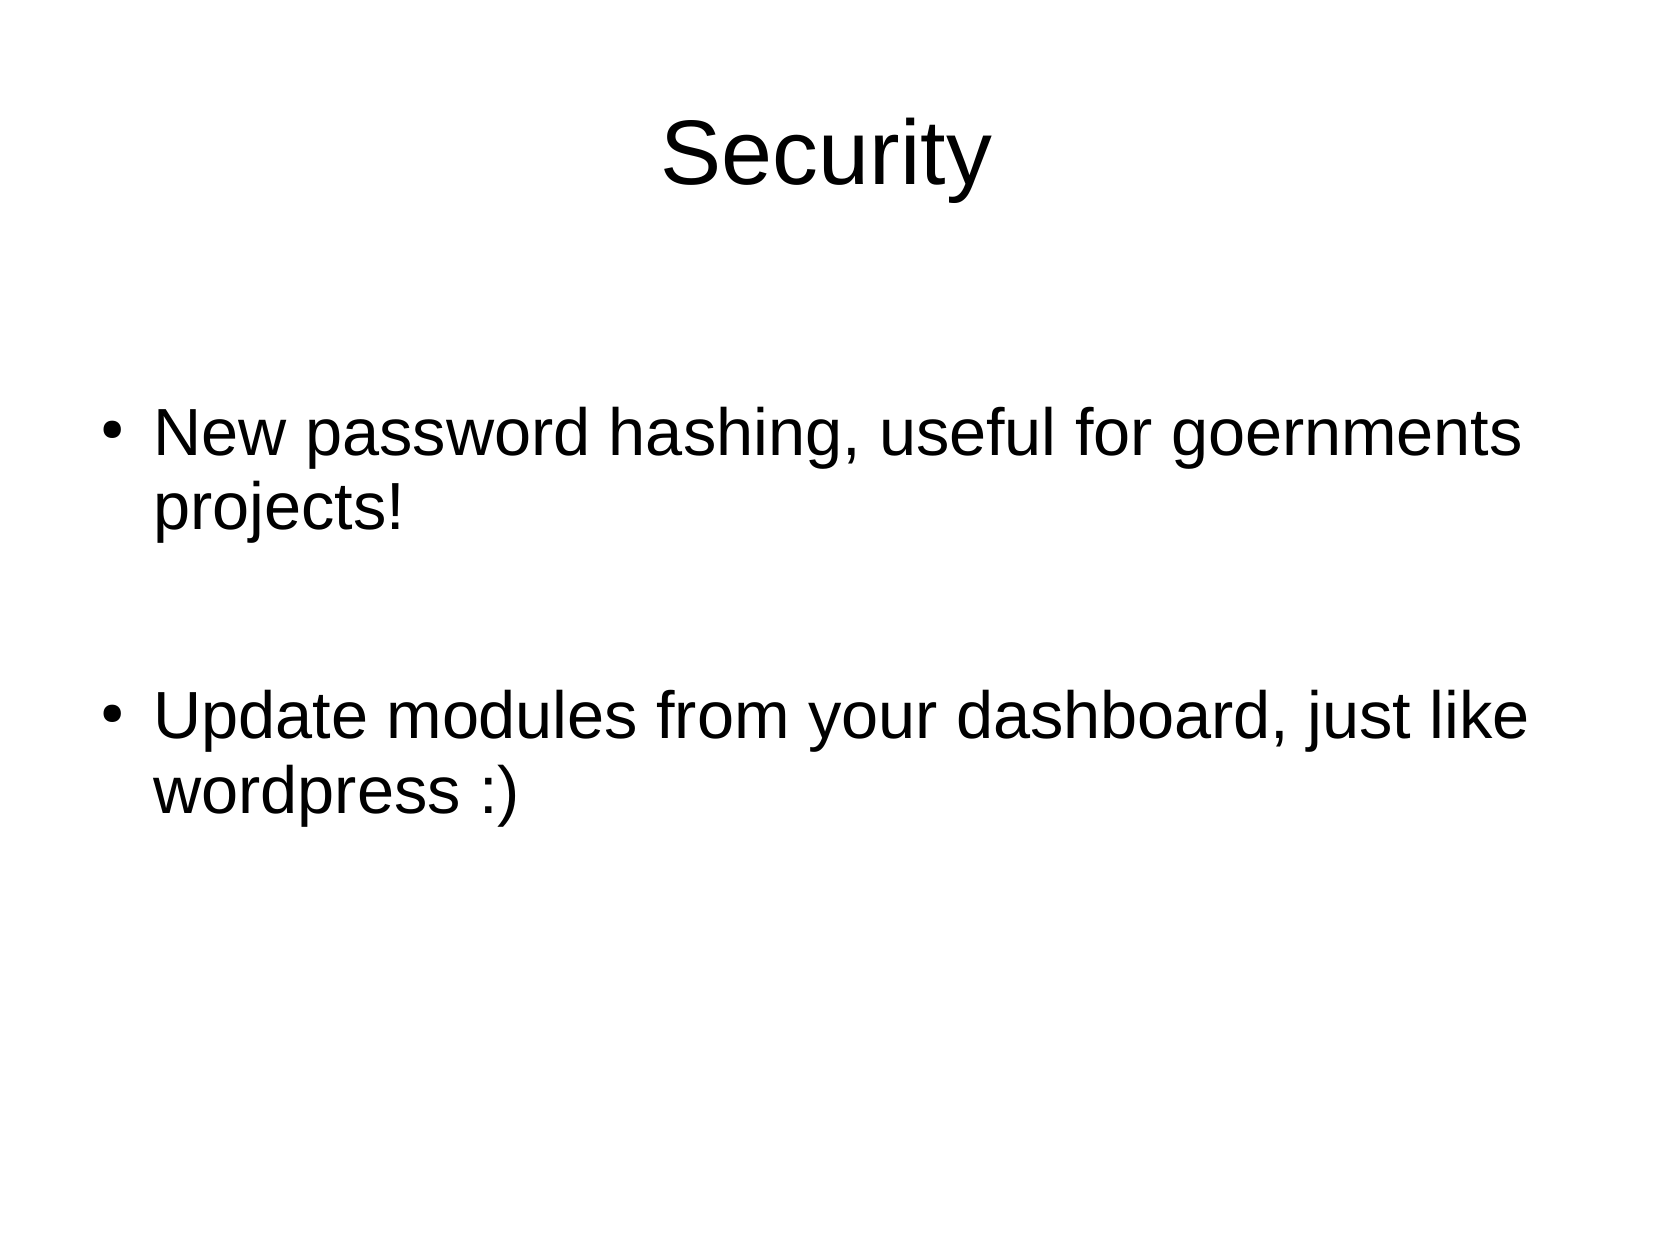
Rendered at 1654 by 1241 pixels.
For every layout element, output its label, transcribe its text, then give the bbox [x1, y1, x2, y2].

list New password hashing, useful for goernments projects! Update modules from your dashboard, just like wordpress :) [82, 290, 1571, 1109]
title Security [82, 49, 1571, 257]
